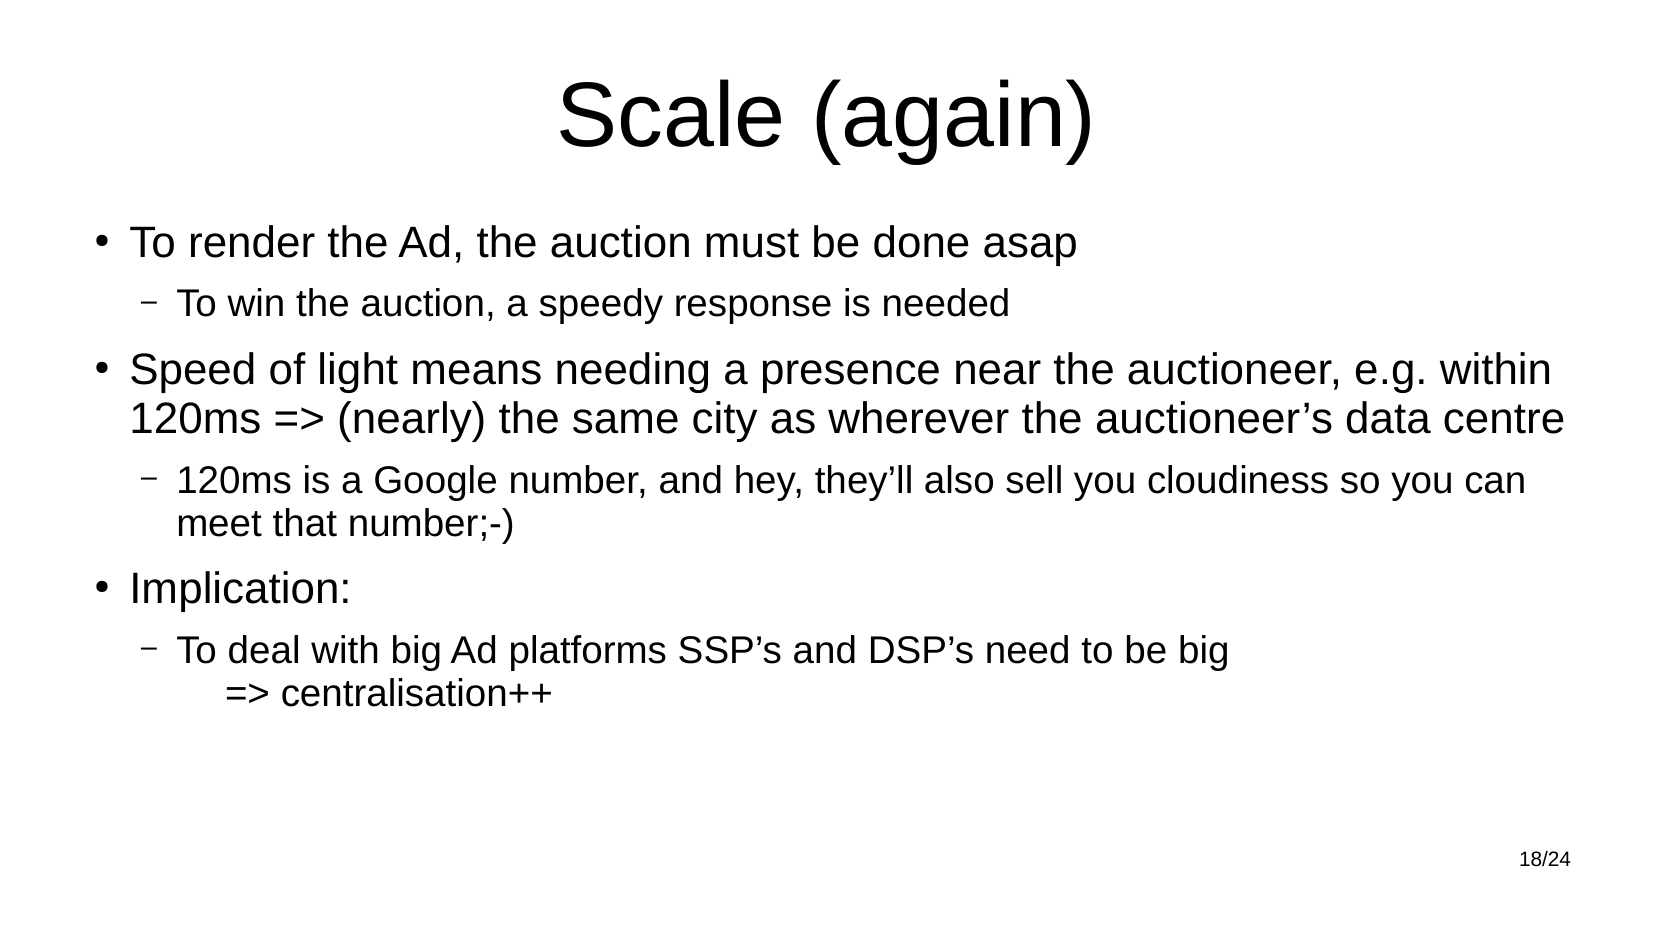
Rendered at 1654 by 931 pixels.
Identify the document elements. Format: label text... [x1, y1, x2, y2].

title Scale (again) [82, 37, 1571, 193]
list To render the Ad, the auction must be done asap To win the auction, a speedy response is needed Speed of light means needing a presence near the auctioneer, e.g. within 120ms => (nearly) the same city as wherever the auctioneer’s data centre 120ms is a Google number, and hey, they’ll also sell you cloudiness so you can meet that number;-) Implication: To deal with big Ad platforms SSP’s and DSP’s need to be big => centralisation++ [82, 217, 1571, 758]
